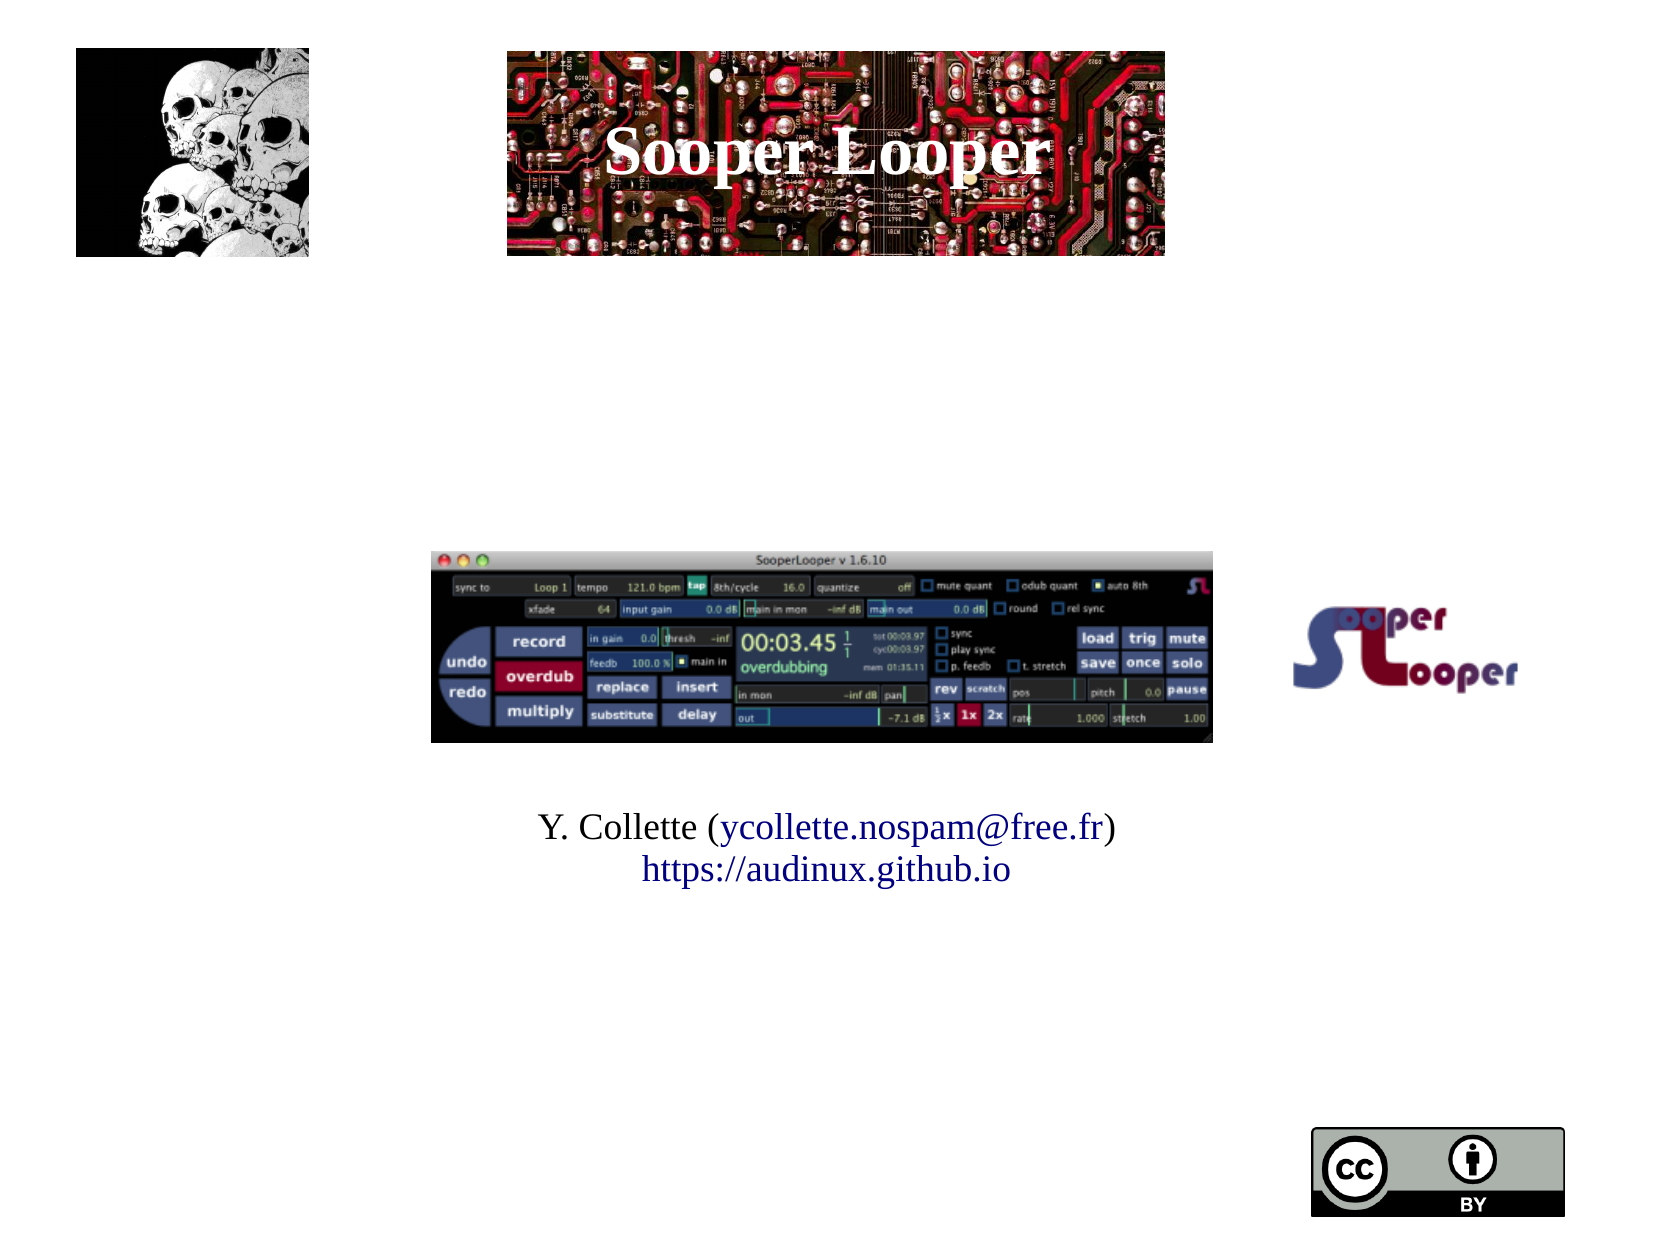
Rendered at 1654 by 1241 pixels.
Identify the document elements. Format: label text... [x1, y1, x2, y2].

picture [507, 51, 1165, 256]
text_box Y. Collette (ycollette.nospam@free.fr) https://audinux.github.io [496, 798, 1158, 898]
picture [1286, 602, 1524, 697]
text_box Sooper Looper [588, 104, 1111, 278]
picture [1311, 1127, 1565, 1217]
picture [431, 551, 1213, 743]
picture [76, 48, 309, 257]
